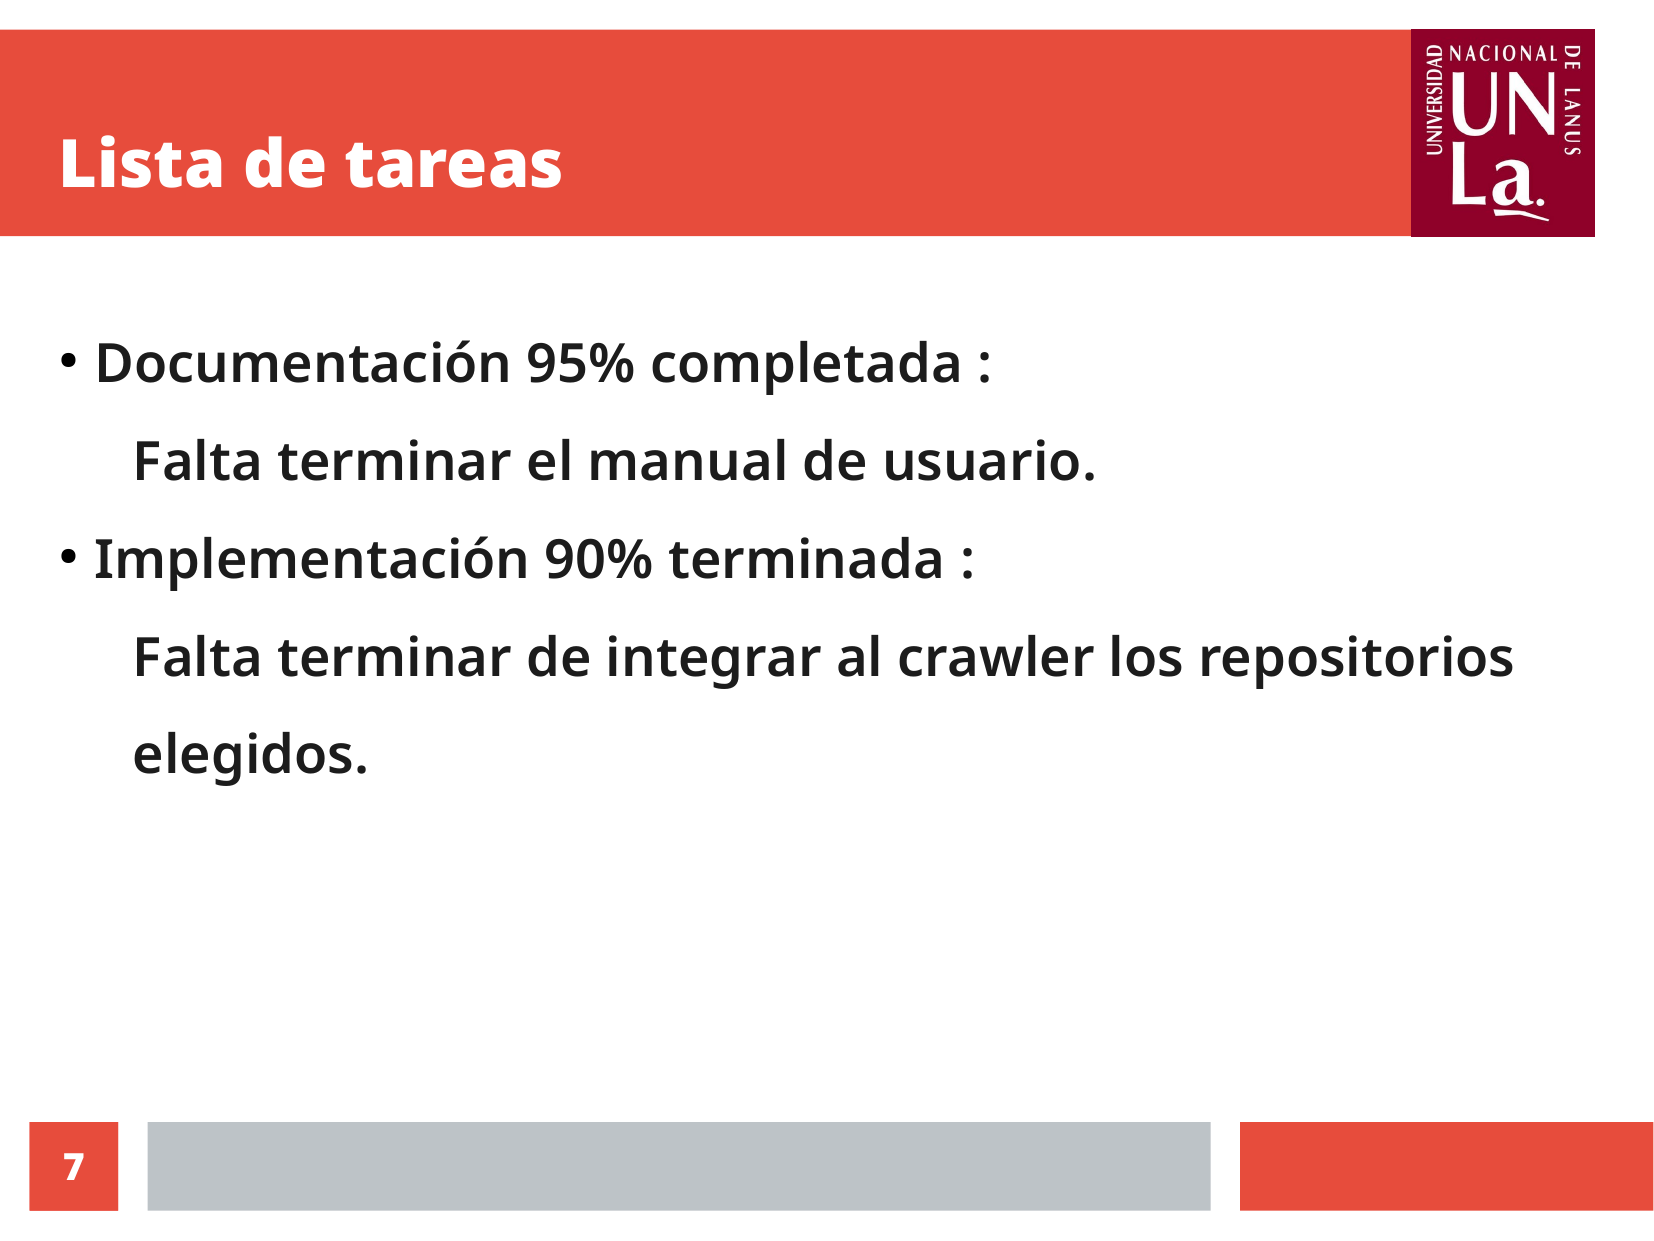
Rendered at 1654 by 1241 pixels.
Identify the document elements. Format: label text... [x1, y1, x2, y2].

title Lista de tareas [59, 59, 1411, 207]
list Documentación 95% completada : Falta terminar el manual de usuario. Implementación 90% terminada : Falta terminar de integrar al crawler los repositorios elegidos. [59, 324, 1565, 1093]
picture [1411, 29, 1595, 237]
